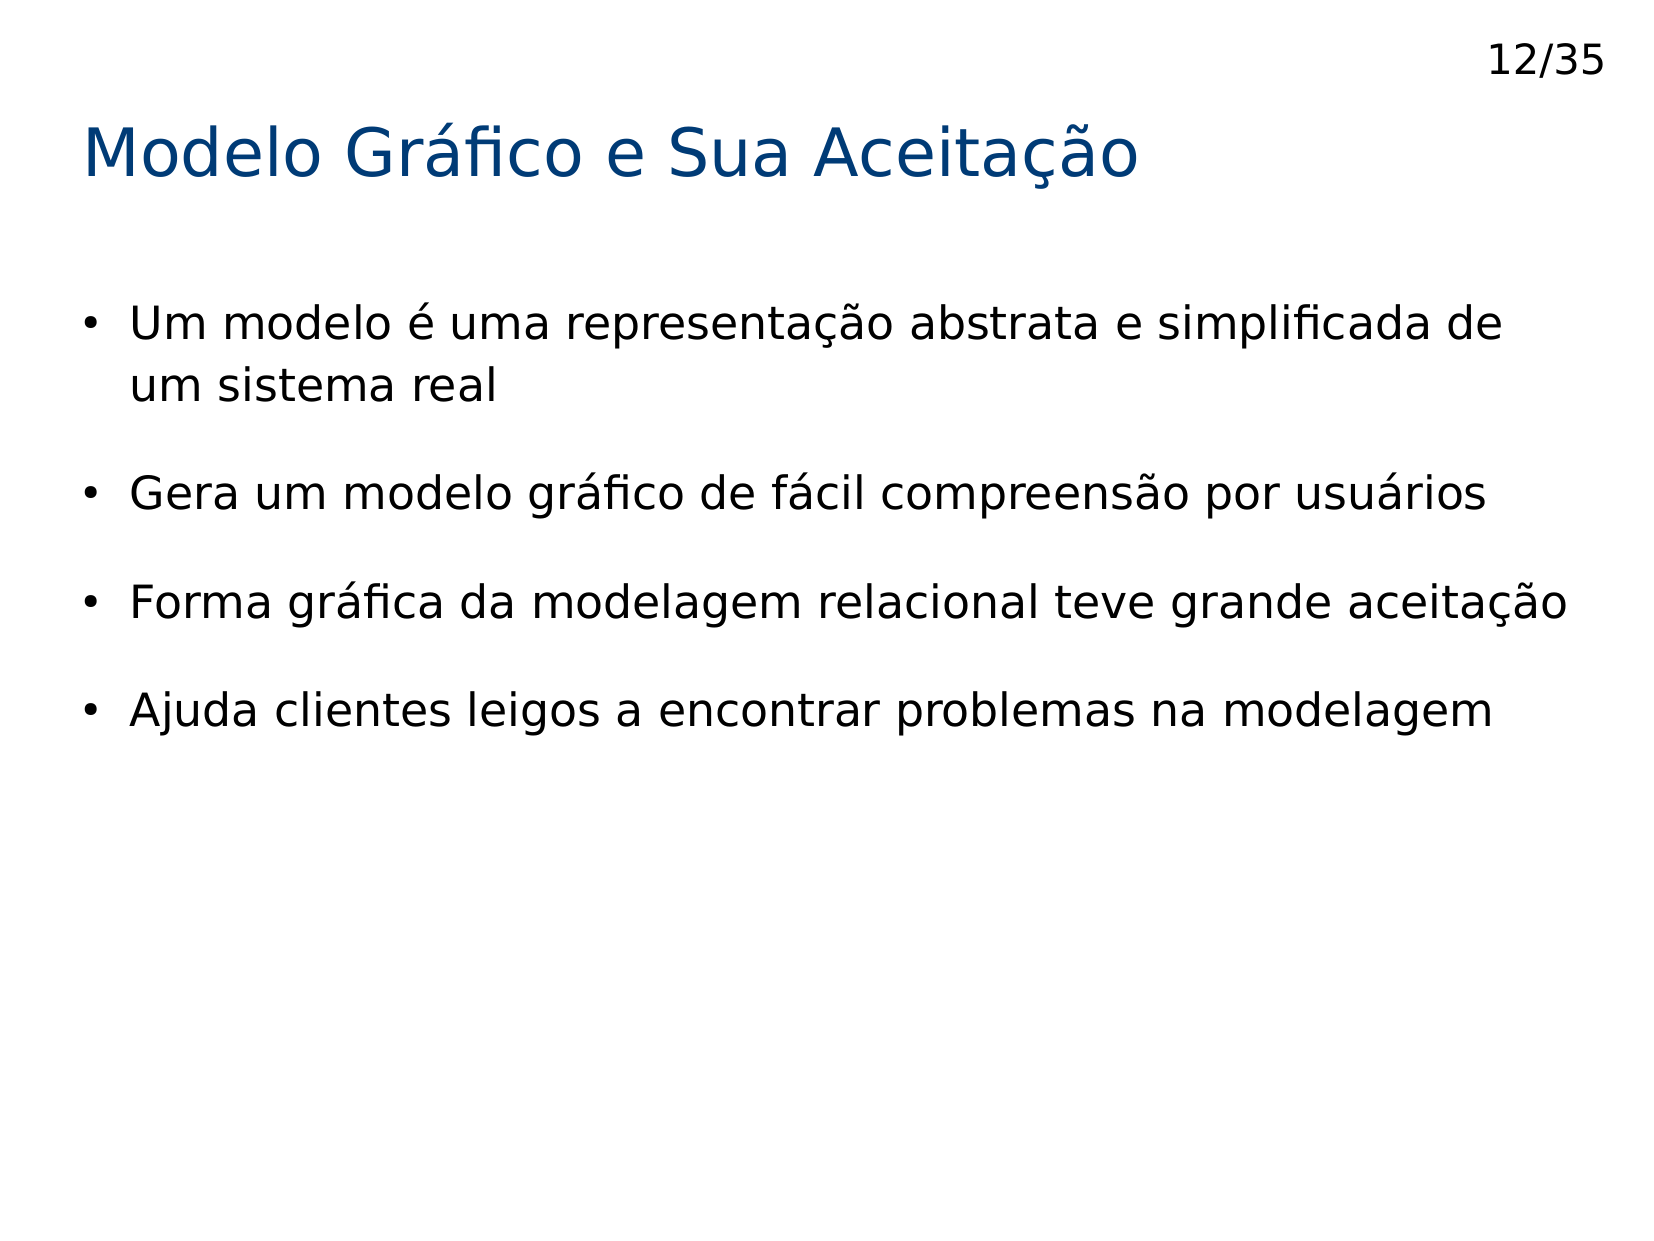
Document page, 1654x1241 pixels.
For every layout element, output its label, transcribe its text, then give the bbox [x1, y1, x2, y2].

list Um modelo é uma representação abstrata e simplificada de um sistema real Gera um modelo gráfico de fácil compreensão por usuários Forma gráfica da modelagem relacional teve grande aceitação Ajuda clientes leigos a encontrar problemas na modelagem [82, 289, 1571, 1108]
title Modelo Gráfico e Sua Aceitação [82, 82, 1571, 224]
